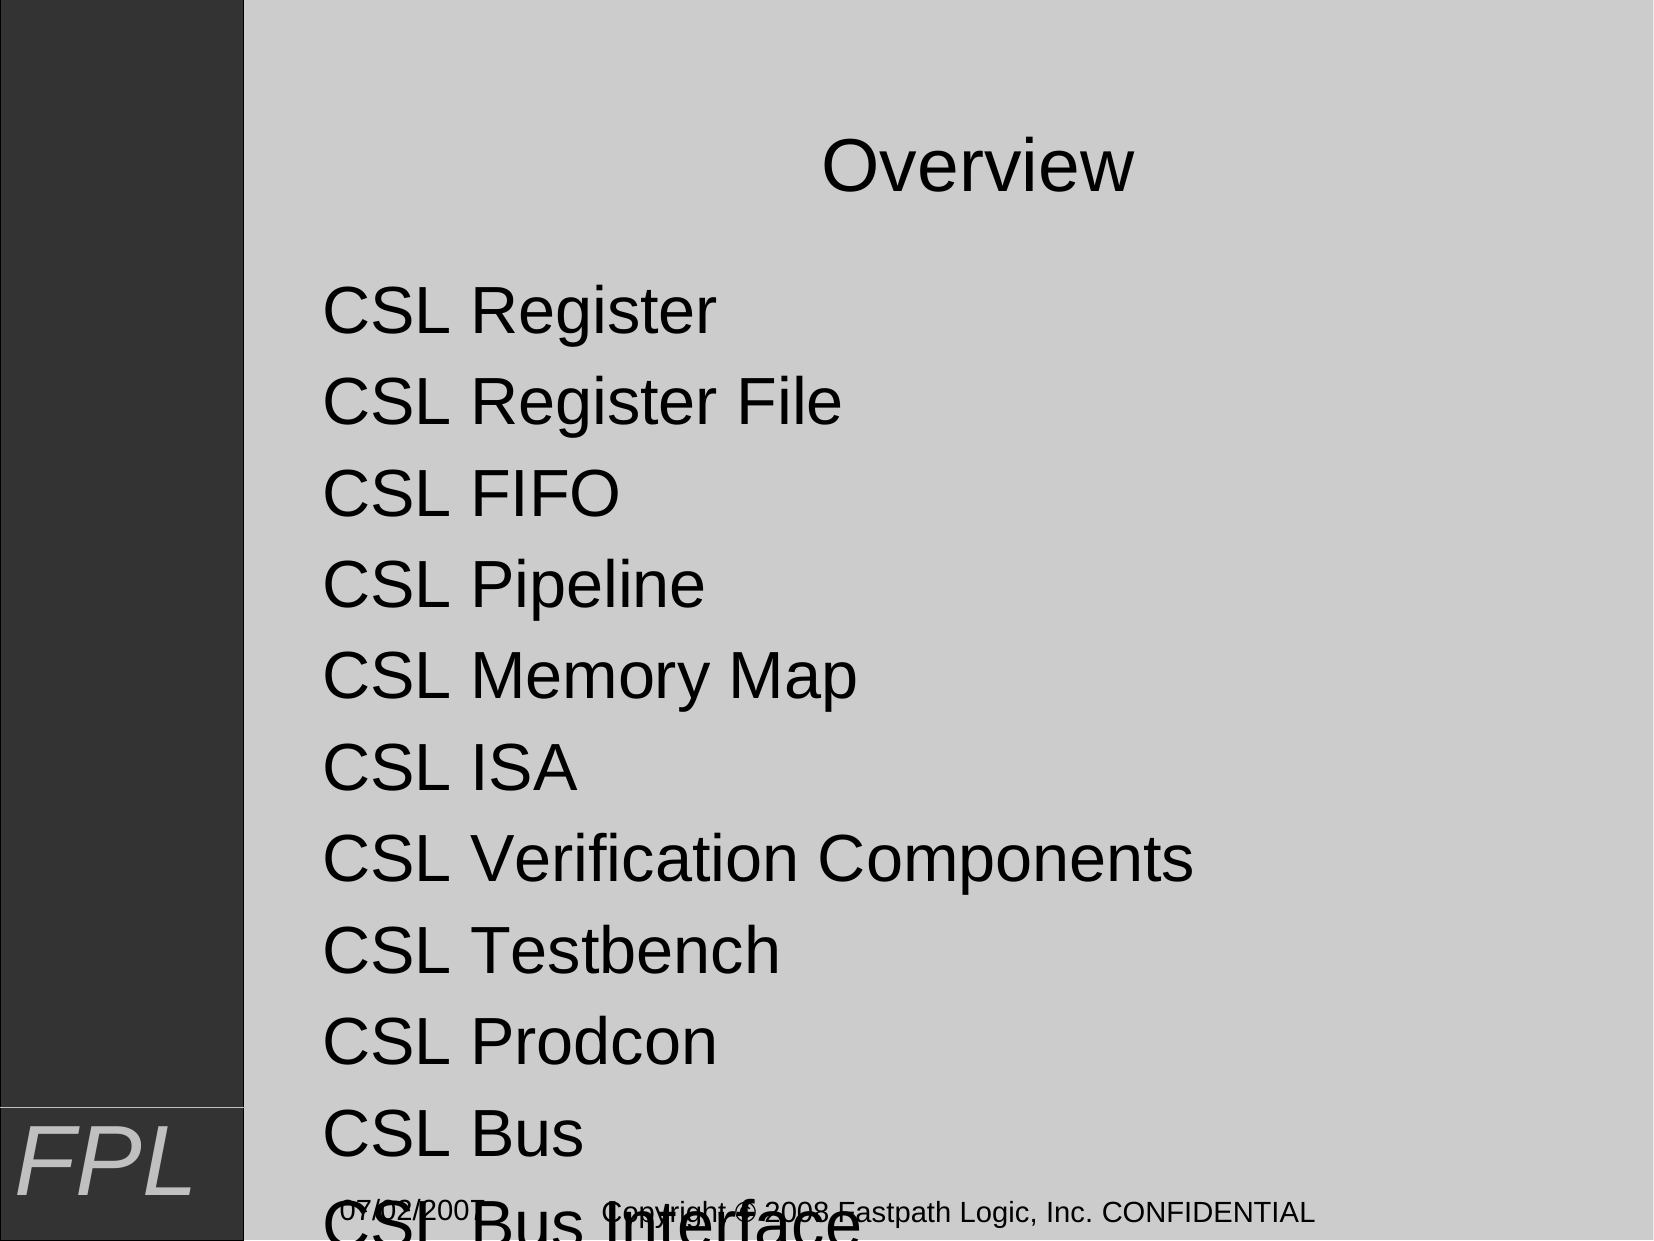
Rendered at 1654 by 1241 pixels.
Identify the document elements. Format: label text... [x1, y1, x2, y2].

list CSL Register CSL Register File CSL FIFO CSL Pipeline CSL Memory Map CSL ISA CSL Verification Components CSL Testbench CSL Prodcon CSL Bus CSL Bus Interface [322, 272, 1635, 1241]
title Overview [427, 57, 1530, 272]
